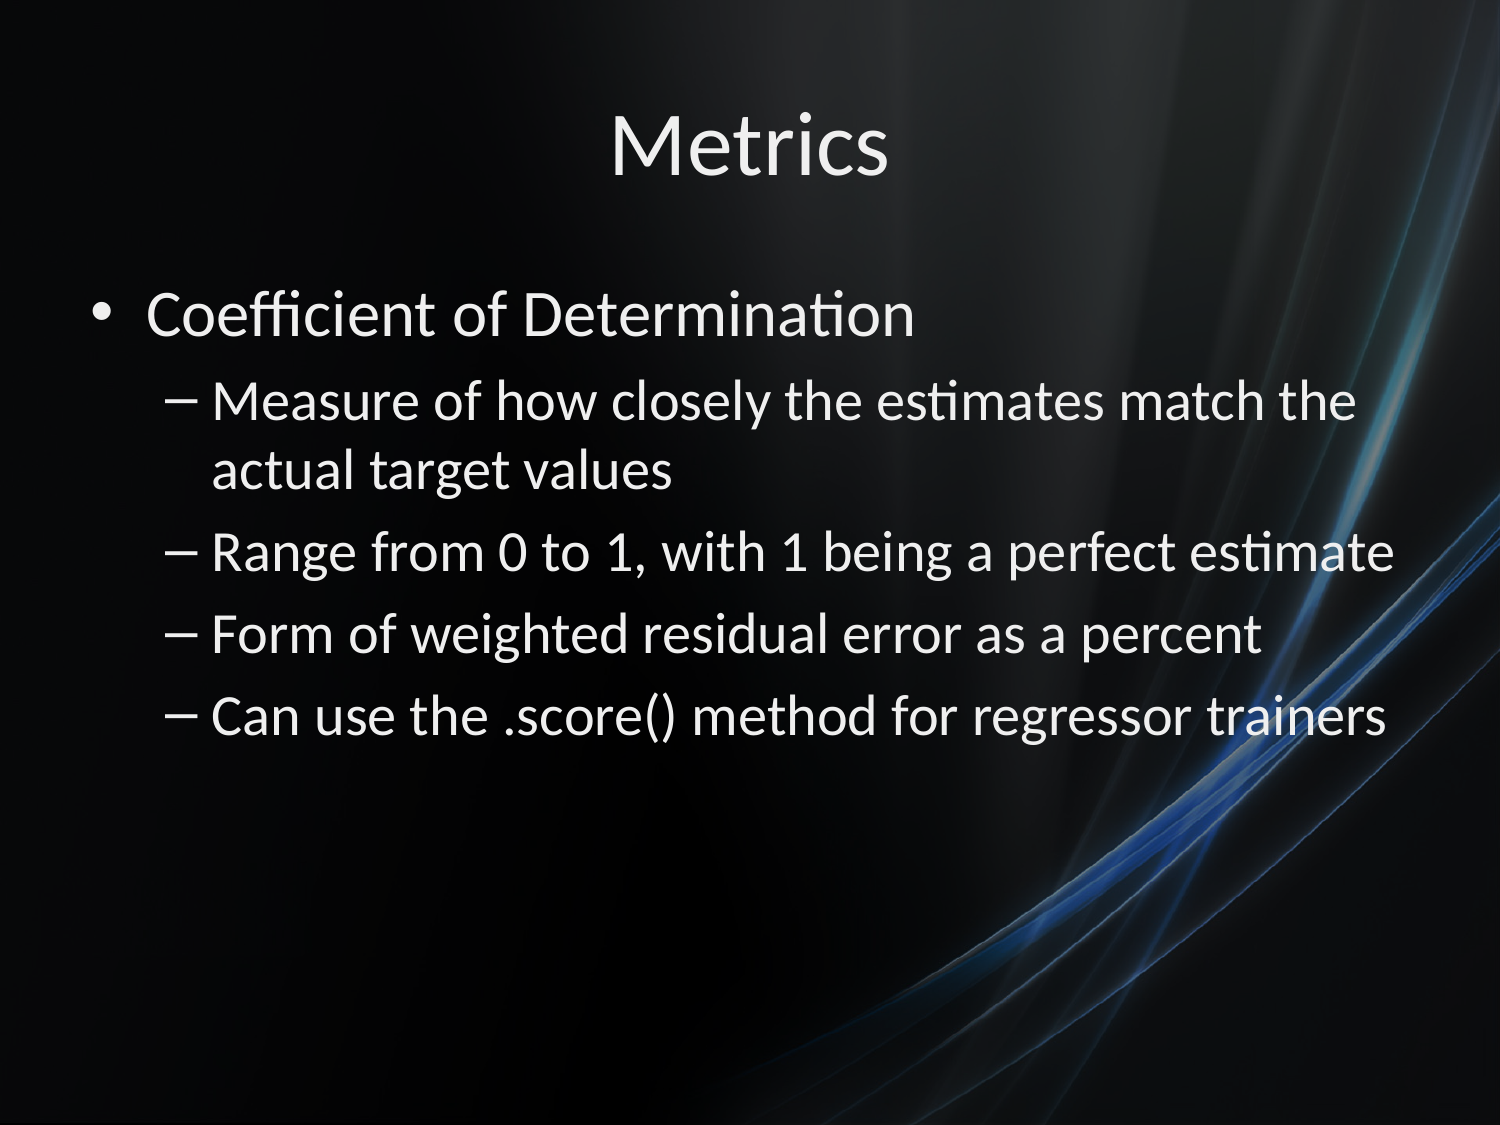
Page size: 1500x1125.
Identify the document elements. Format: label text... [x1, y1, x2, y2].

title Metrics [75, 45, 1425, 233]
list Coefficient of Determination Measure of how closely the estimates match the actual target values Range from 0 to 1, with 1 being a perfect estimate Form of weighted residual error as a percent Can use the .score() method for regressor trainers [75, 262, 1425, 1005]
picture [0, 0, 1500, 1125]
